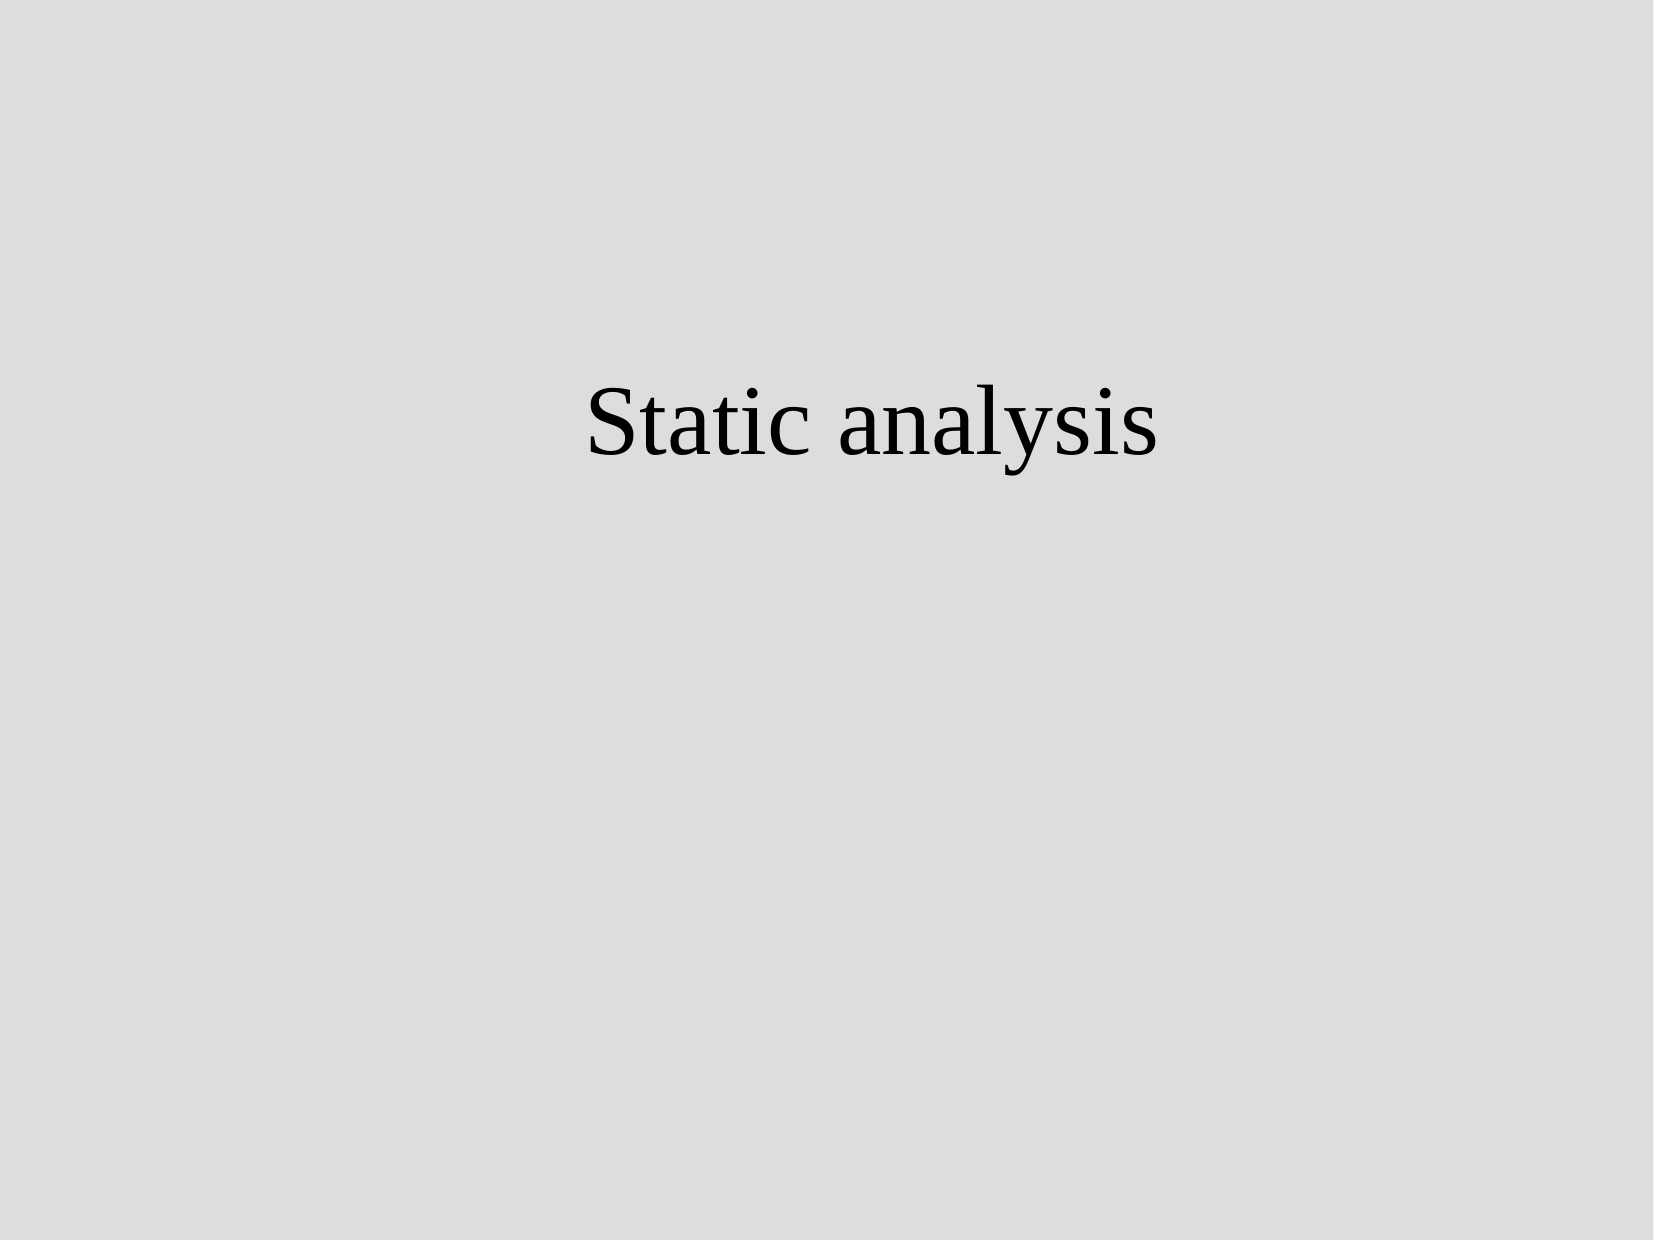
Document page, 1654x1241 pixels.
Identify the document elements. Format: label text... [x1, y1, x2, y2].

text_box Static analysis [271, 357, 1473, 484]
subtitle [82, 49, 1571, 1010]
